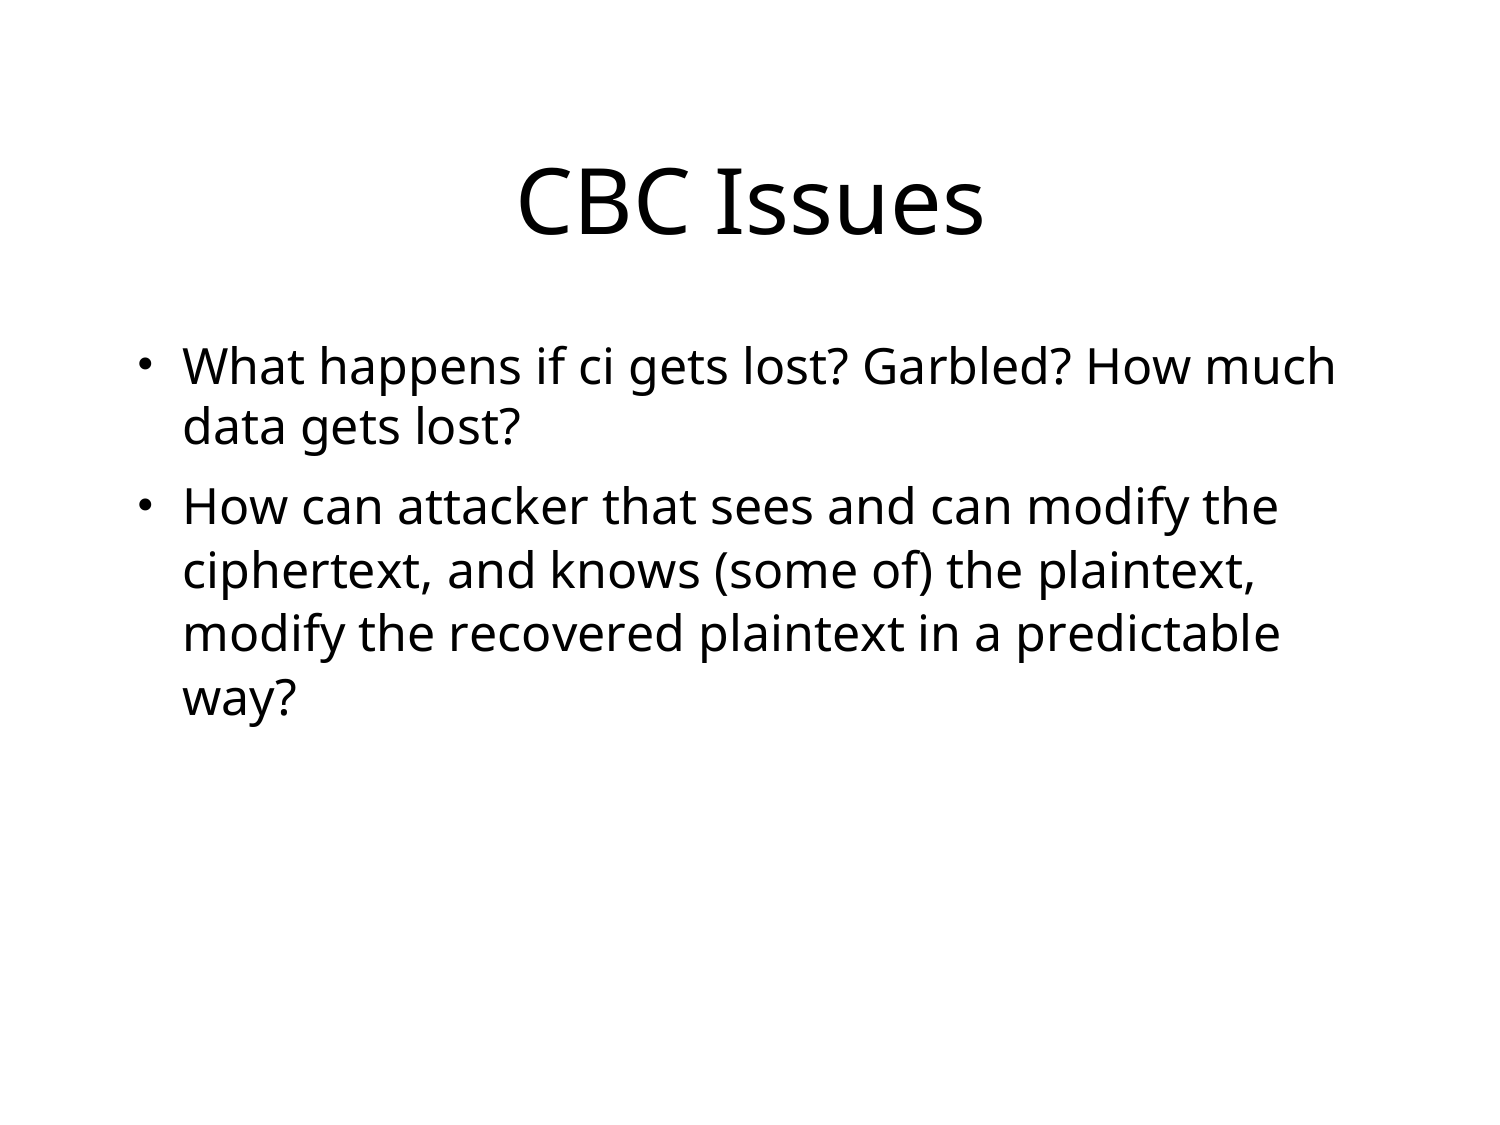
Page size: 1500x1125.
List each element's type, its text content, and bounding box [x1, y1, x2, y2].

list What happens if ci gets lost? Garbled? How much data gets lost? How can attacker that sees and can modify the ciphertext, and knows (some of) the plaintext, modify the recovered plaintext in a predictable way? [121, 325, 1381, 1024]
title CBC Issues [121, 104, 1381, 290]
